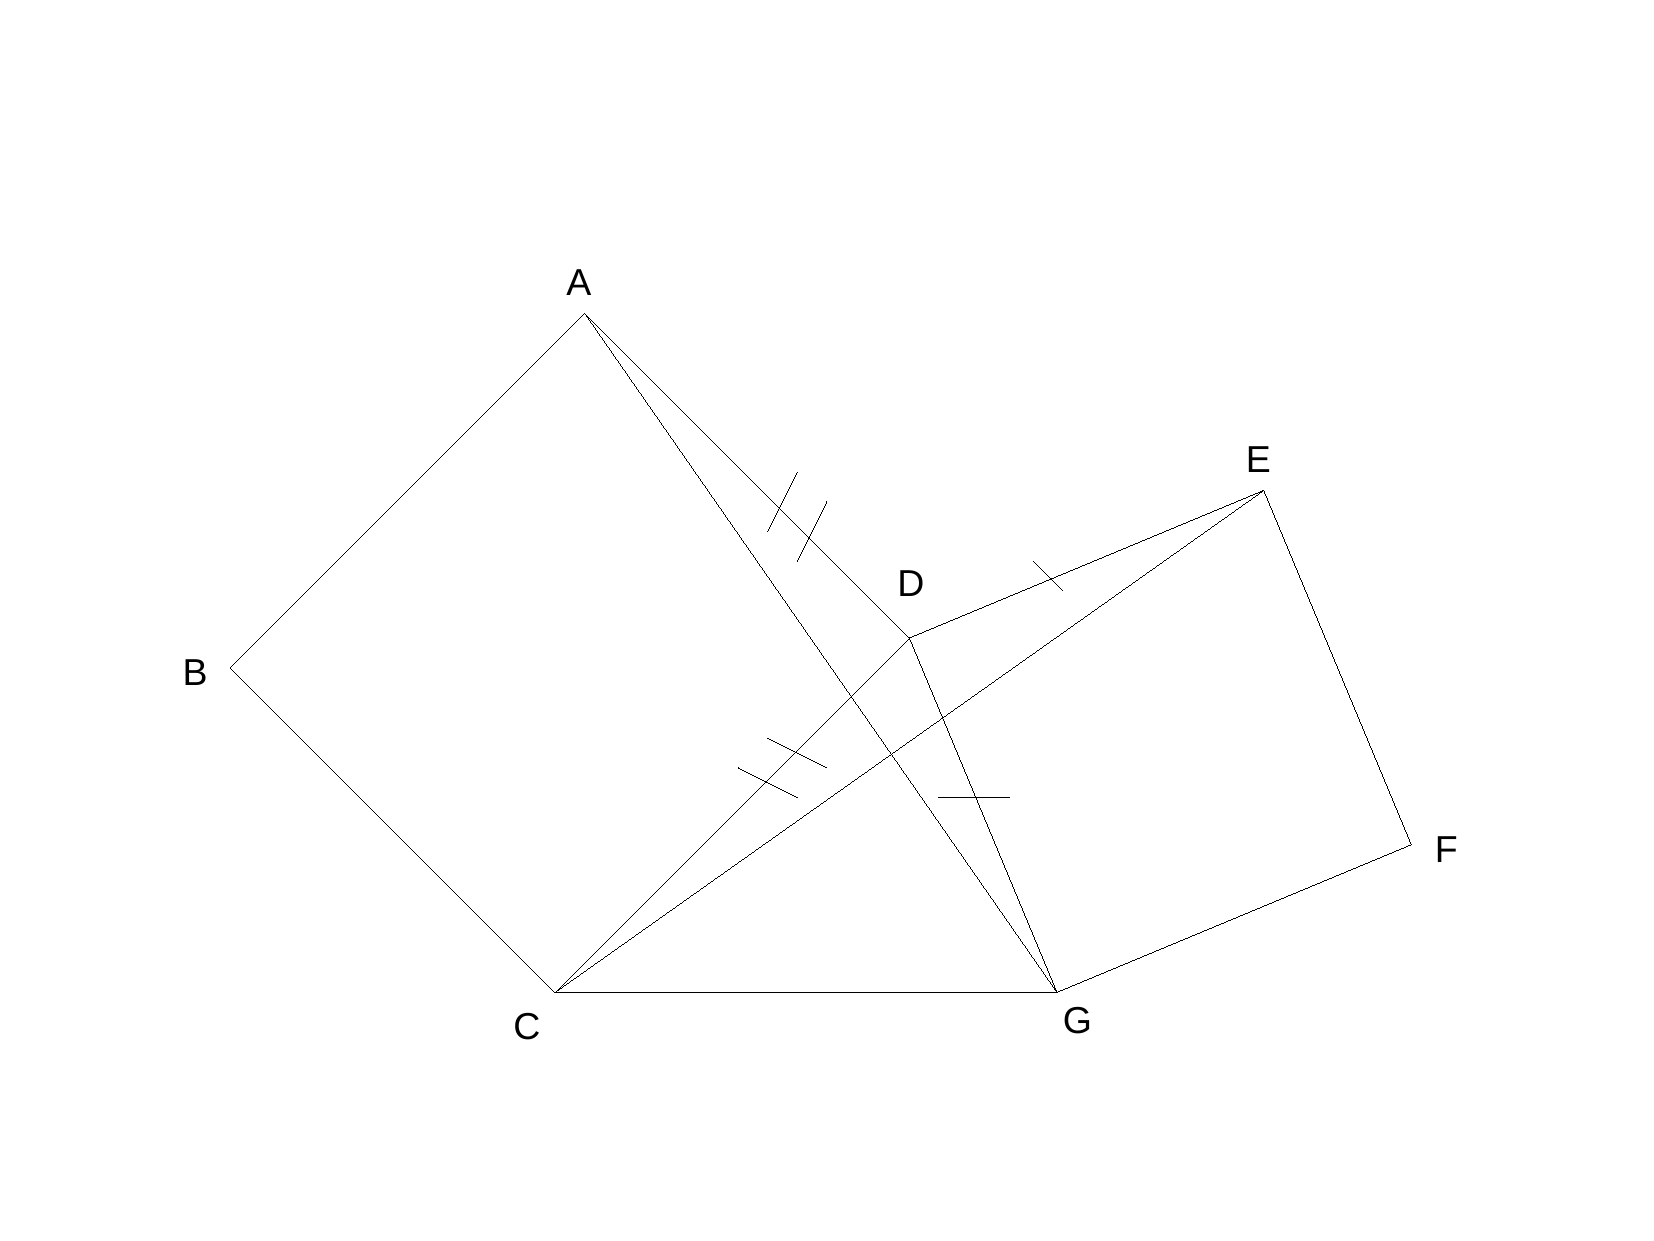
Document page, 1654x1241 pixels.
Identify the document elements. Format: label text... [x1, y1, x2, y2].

text_box D [882, 555, 940, 613]
text_box E [1231, 431, 1286, 489]
text_box F [1420, 821, 1473, 879]
text_box B [167, 643, 223, 701]
text_box G [1048, 992, 1107, 1050]
text_box C [498, 998, 556, 1056]
text_box A [551, 253, 607, 311]
